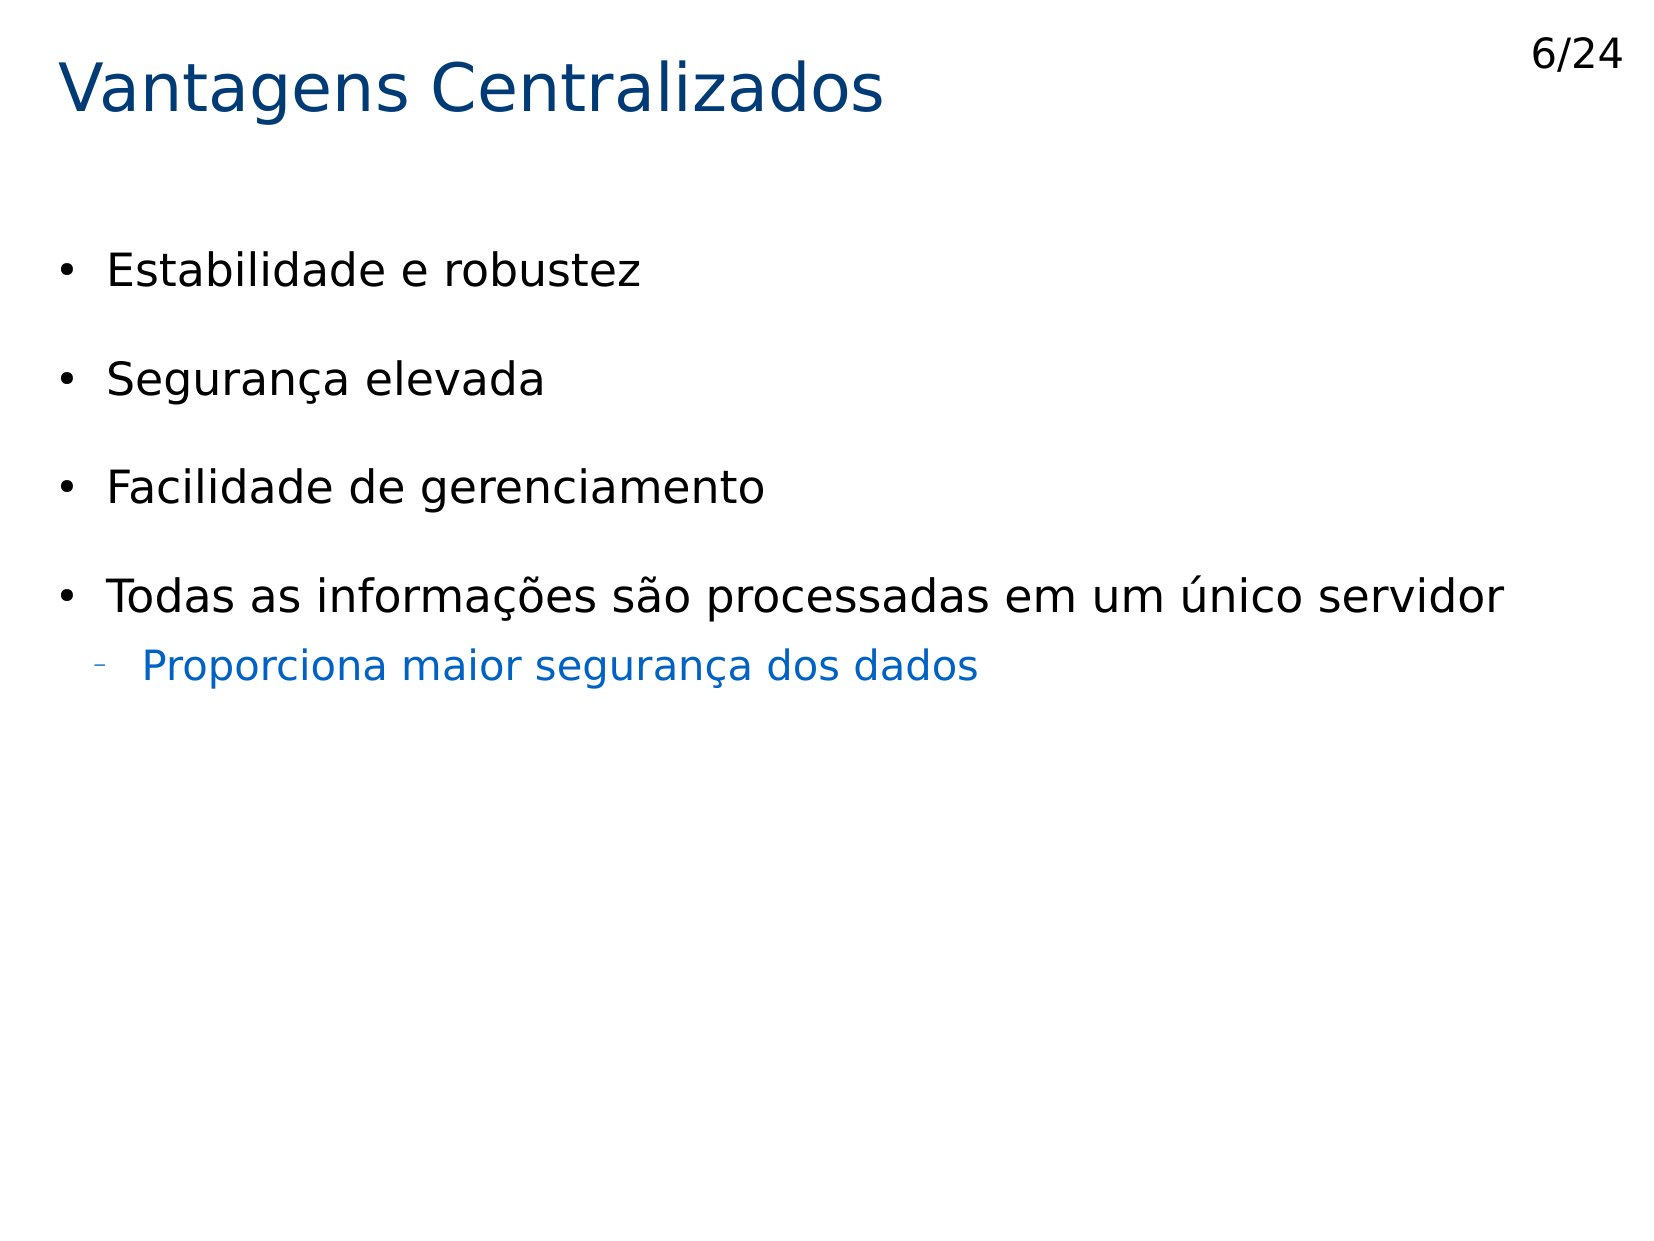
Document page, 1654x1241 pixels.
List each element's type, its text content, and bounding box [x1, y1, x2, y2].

title Vantagens Centralizados [59, 29, 1506, 148]
list Estabilidade e robustez Segurança elevada Facilidade de gerenciamento Todas as informações são processadas em um único servidor Proporciona maior segurança dos dados [59, 236, 1595, 1211]
